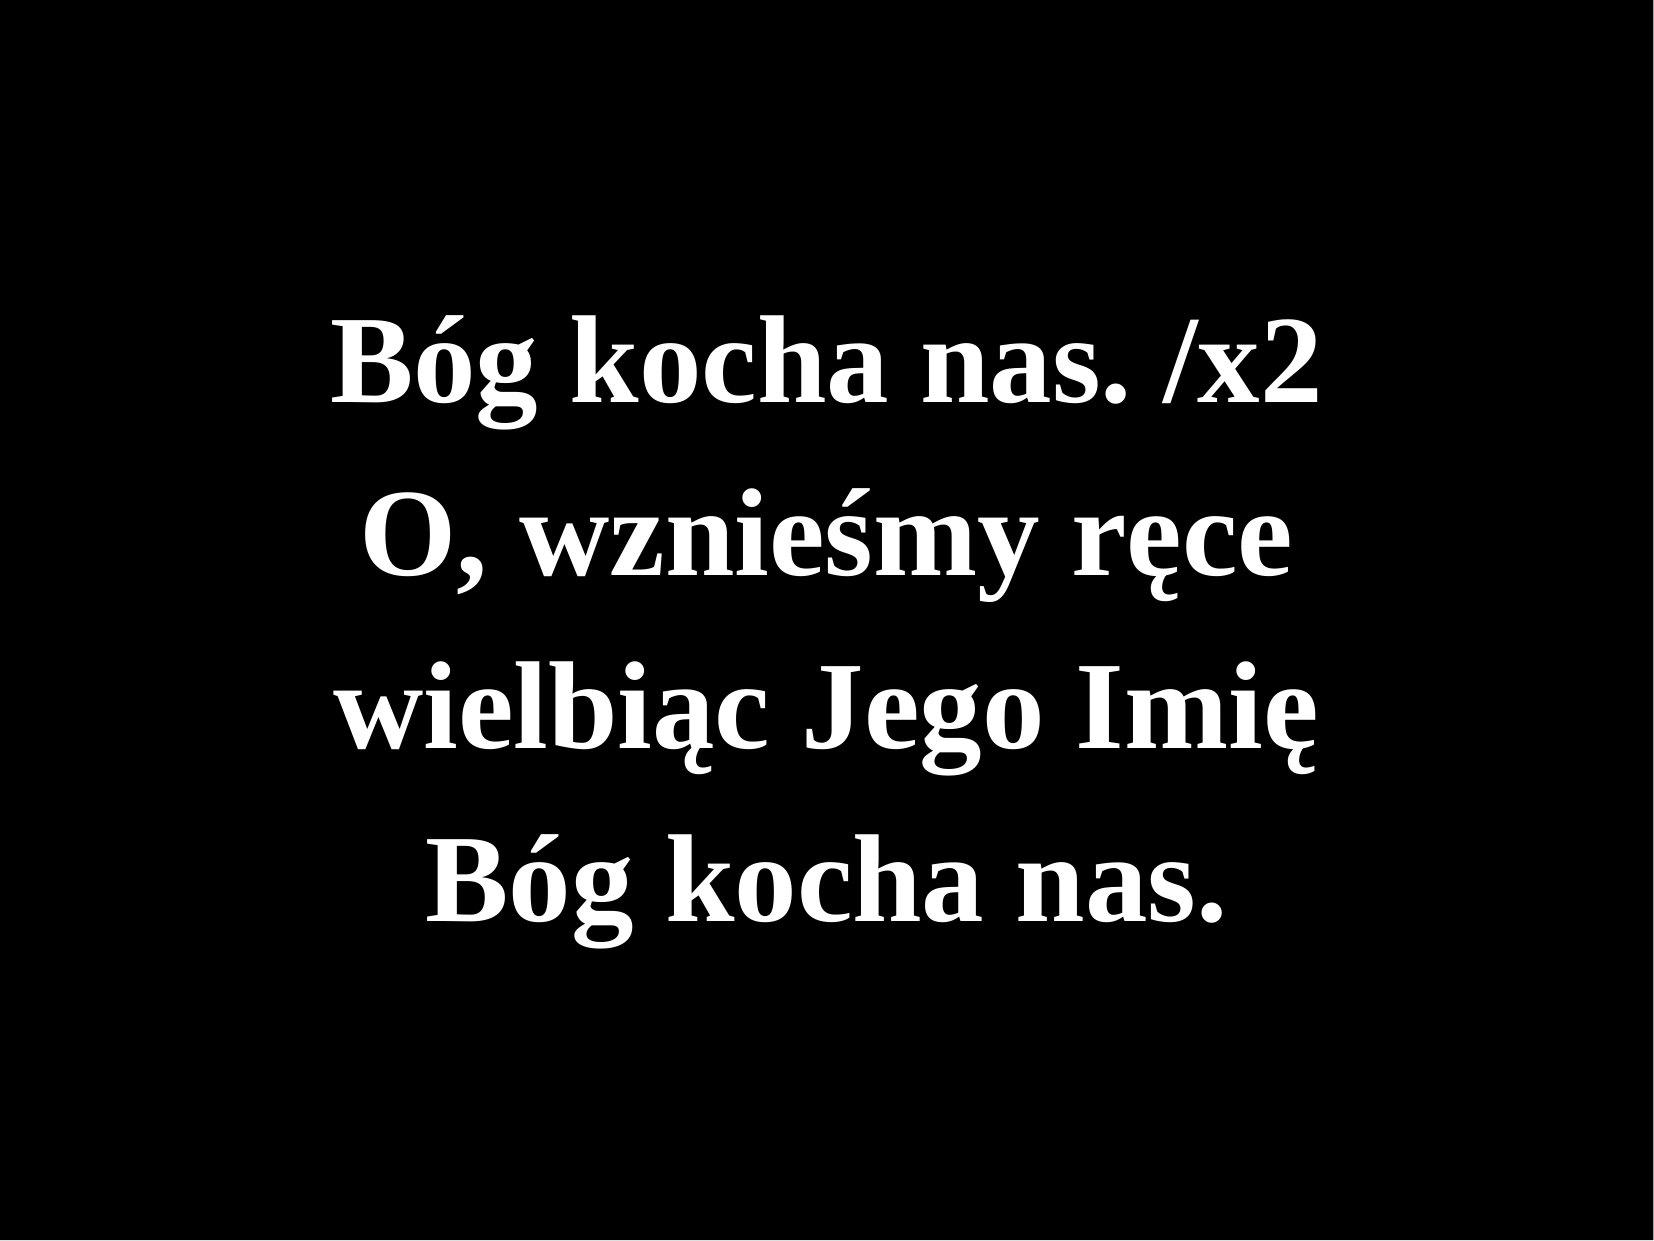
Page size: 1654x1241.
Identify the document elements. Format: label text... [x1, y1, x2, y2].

title Bóg kocha nas. /x2 ppp O, wznieśmy ręce ppp wielbiąc Jego Imię ppp Bóg kocha nas. [0, 0, 1654, 1241]
